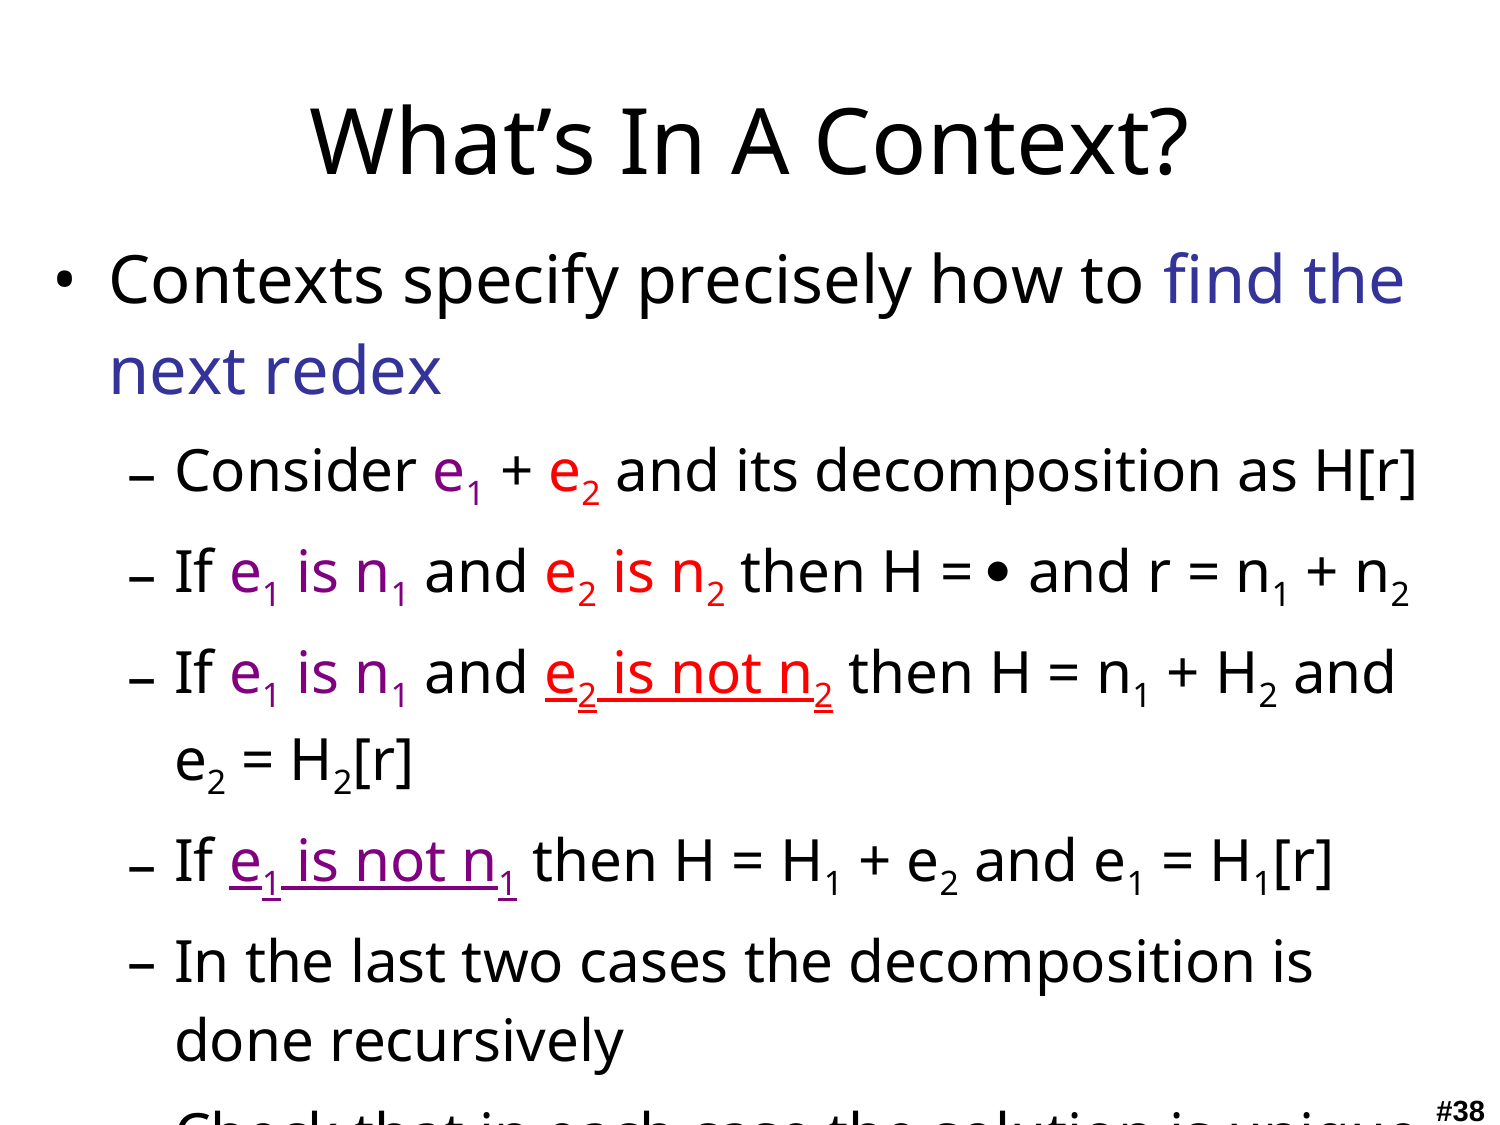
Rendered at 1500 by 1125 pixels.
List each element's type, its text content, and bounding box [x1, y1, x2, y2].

title What’s In A Context? [75, 45, 1426, 224]
list Contexts specify precisely how to find the next redex Consider e1 + e2 and its decomposition as H[r] If e1 is n1 and e2 is n2 then H =  and r = n1 + n2 If e1 is n1 and e2 is not n2 then H = n1 + H2 and e2 = H2[r] If e1 is not n1 then H = H1 + e2 and e1 = H1[r] In the last two cases the decomposition is done recursively Check that in each case the solution is unique [37, 224, 1463, 1074]
